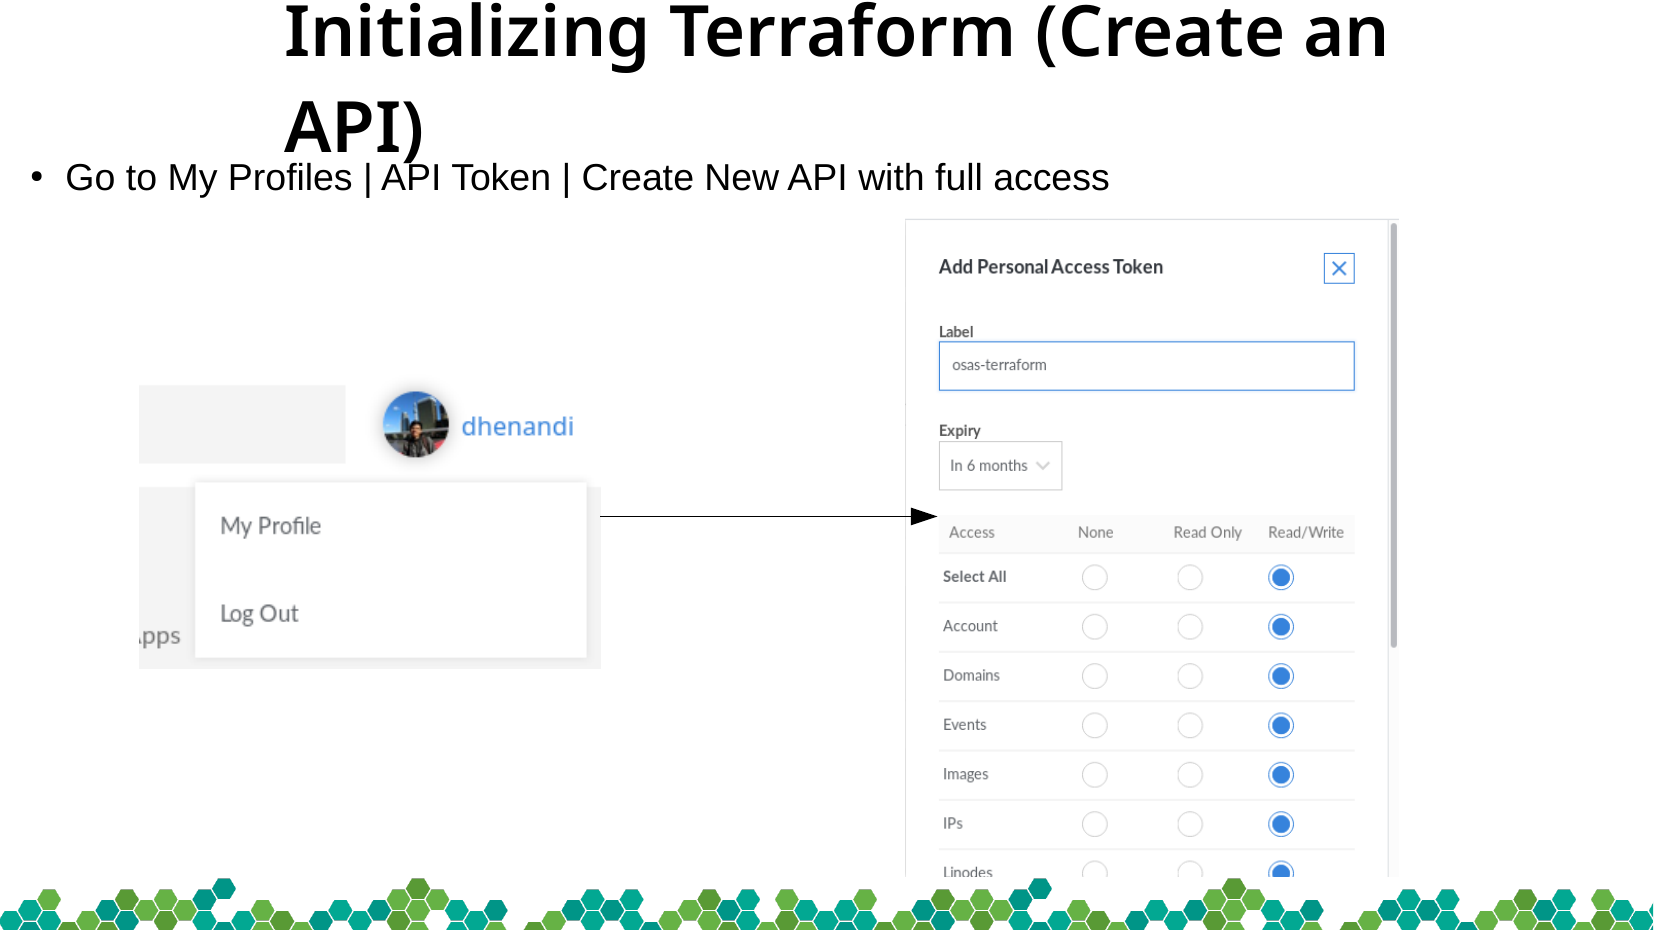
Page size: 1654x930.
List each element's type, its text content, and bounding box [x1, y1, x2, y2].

text_box Go to My Profiles | API Token | Create New API with full access [15, 148, 1126, 206]
picture [0, 218, 1654, 930]
title Initializing Terraform (Create an API) [284, 0, 1446, 167]
picture [139, 373, 601, 669]
